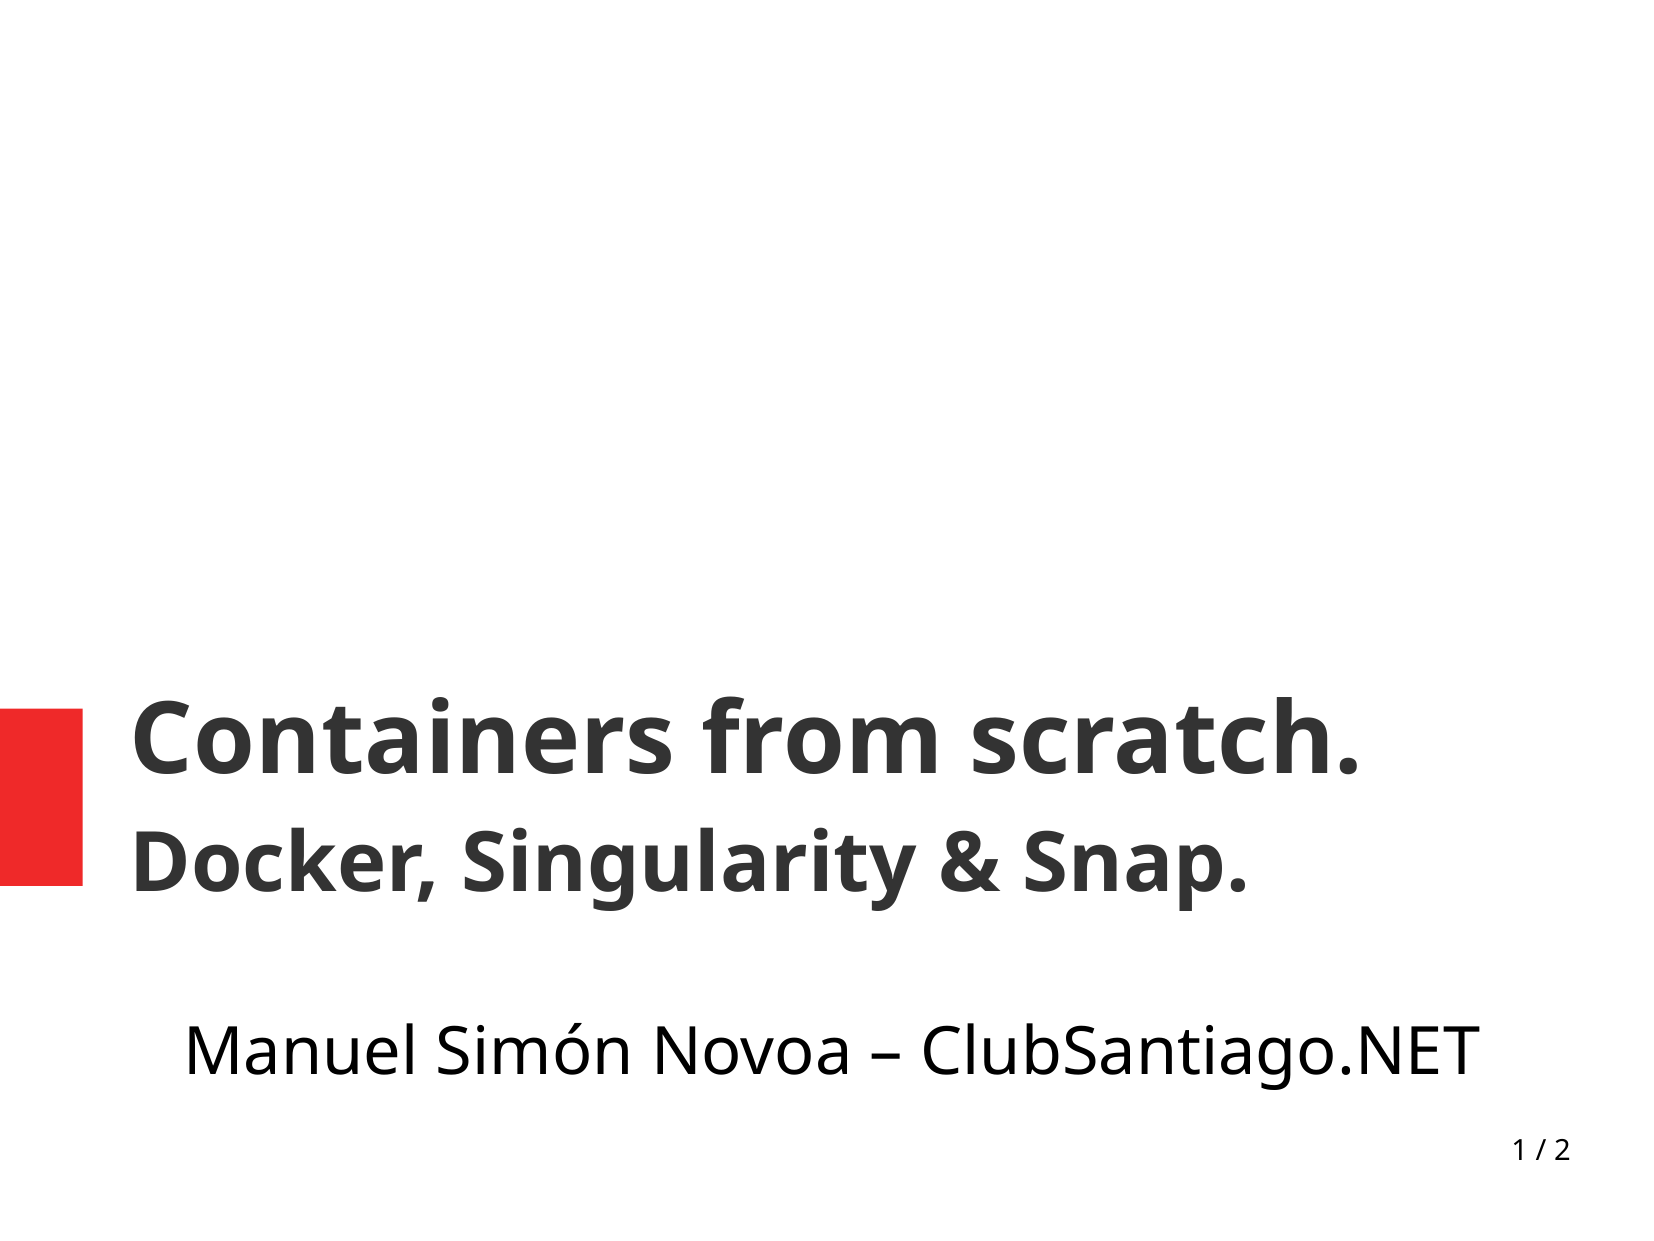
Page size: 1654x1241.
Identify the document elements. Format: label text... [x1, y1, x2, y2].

subtitle Manuel Simón Novoa – ClubSantiago.NET [129, 968, 1536, 1130]
title Containers from scratch. Docker, Singularity & Snap. [129, 655, 1536, 928]
